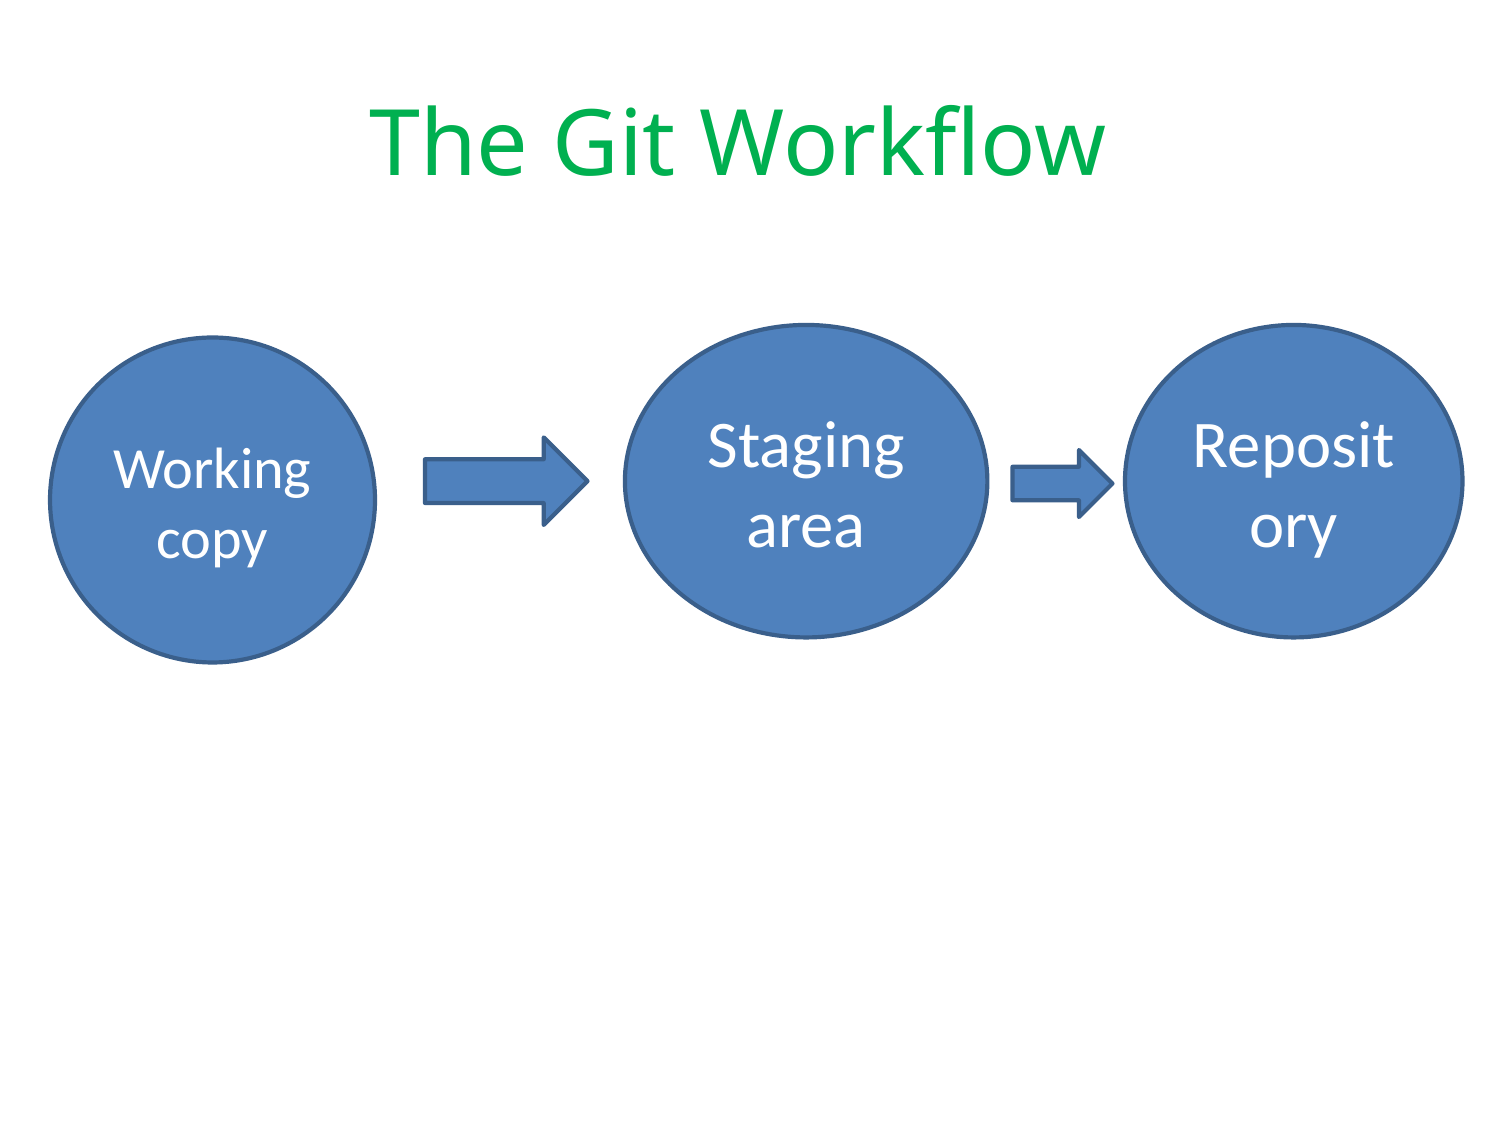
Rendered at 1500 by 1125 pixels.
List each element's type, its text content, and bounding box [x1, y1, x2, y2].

text_box Staging area [624, 324, 988, 638]
title The Git Workflow [75, 45, 1425, 233]
text_box Repository [1125, 324, 1463, 638]
text_box [1012, 450, 1113, 518]
text_box [424, 437, 588, 525]
text_box Working copy [50, 337, 376, 663]
